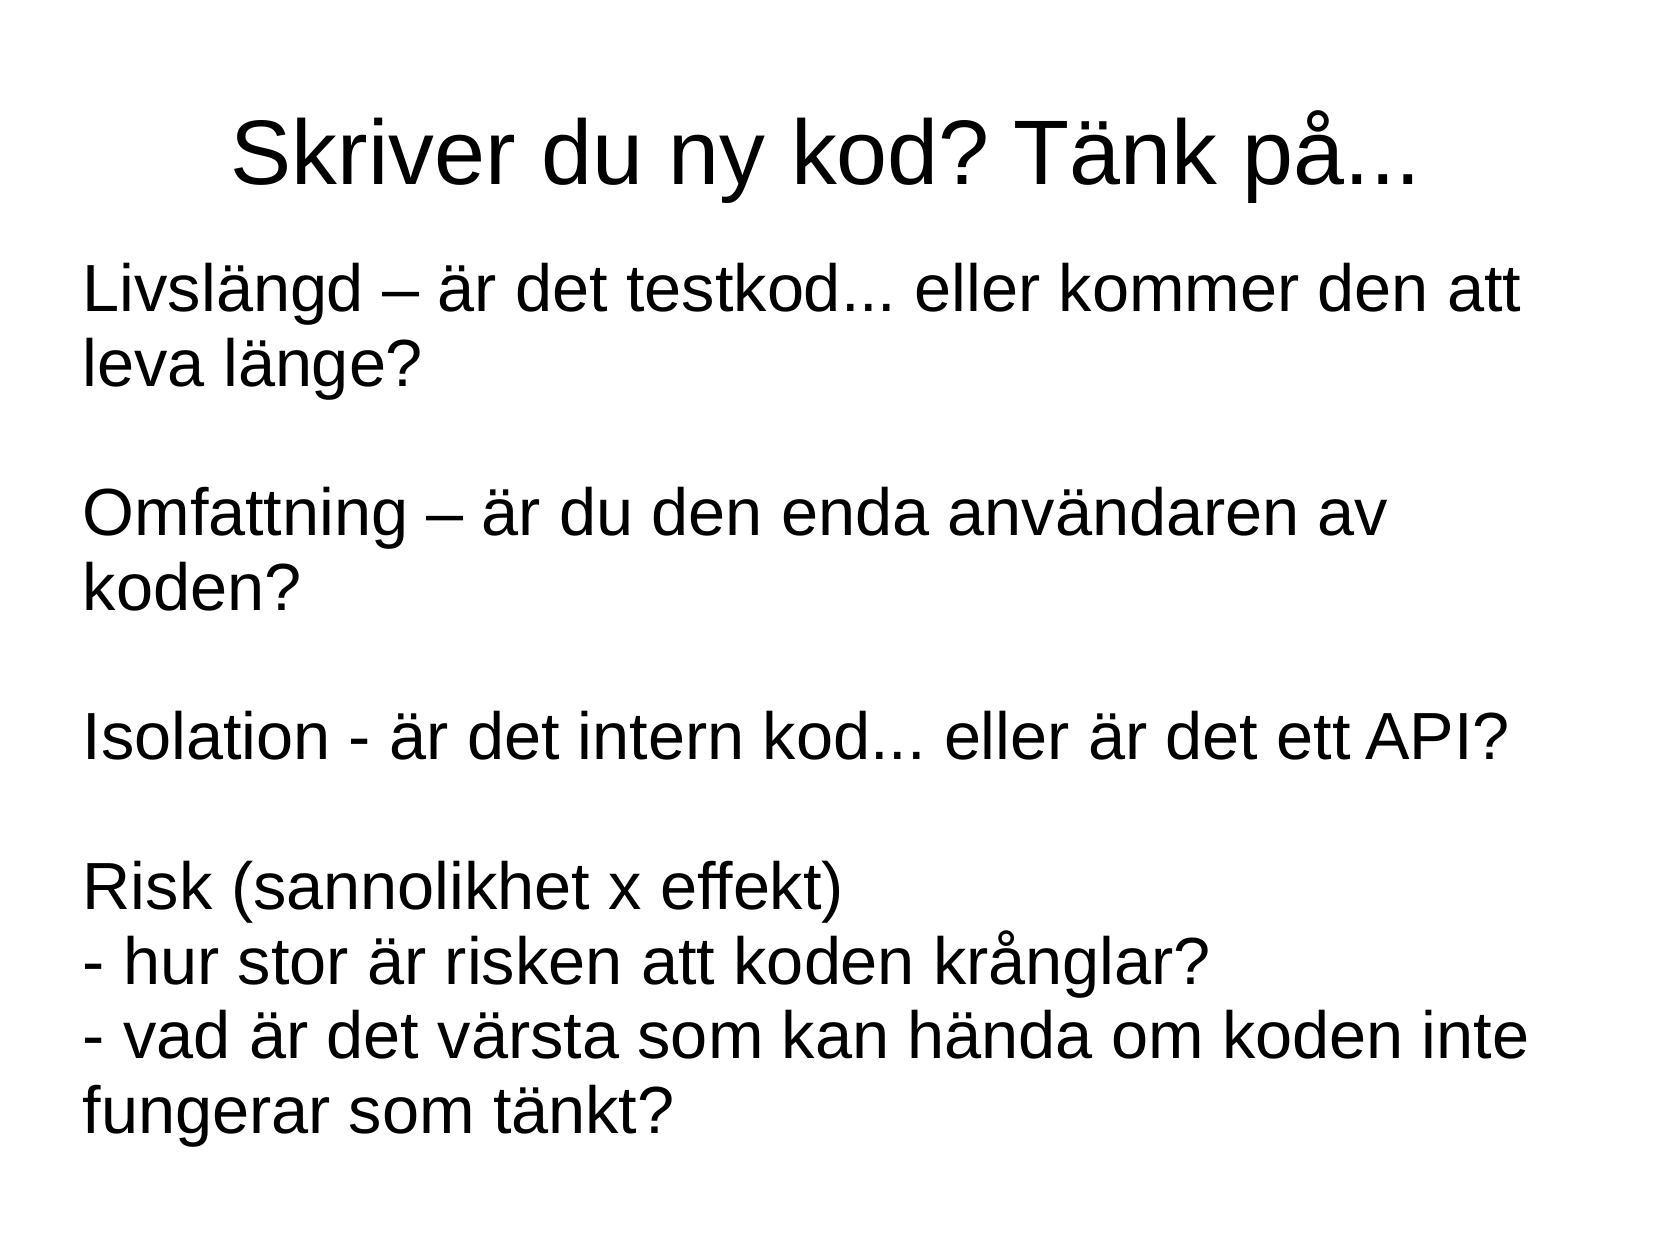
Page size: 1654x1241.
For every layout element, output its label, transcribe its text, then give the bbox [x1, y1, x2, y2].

title Skriver du ny kod? Tänk på... [82, 49, 1571, 250]
subtitle Livslängd – är det testkod... eller kommer den att leva länge? Omfattning – är du den enda användaren av koden? Isolation - är det intern kod... eller är det ett API? Risk (sannolikhet x effekt) - hur stor är risken att koden krånglar? - vad är det värsta som kan hända om koden inte fungerar som tänkt? [82, 250, 1571, 1149]
